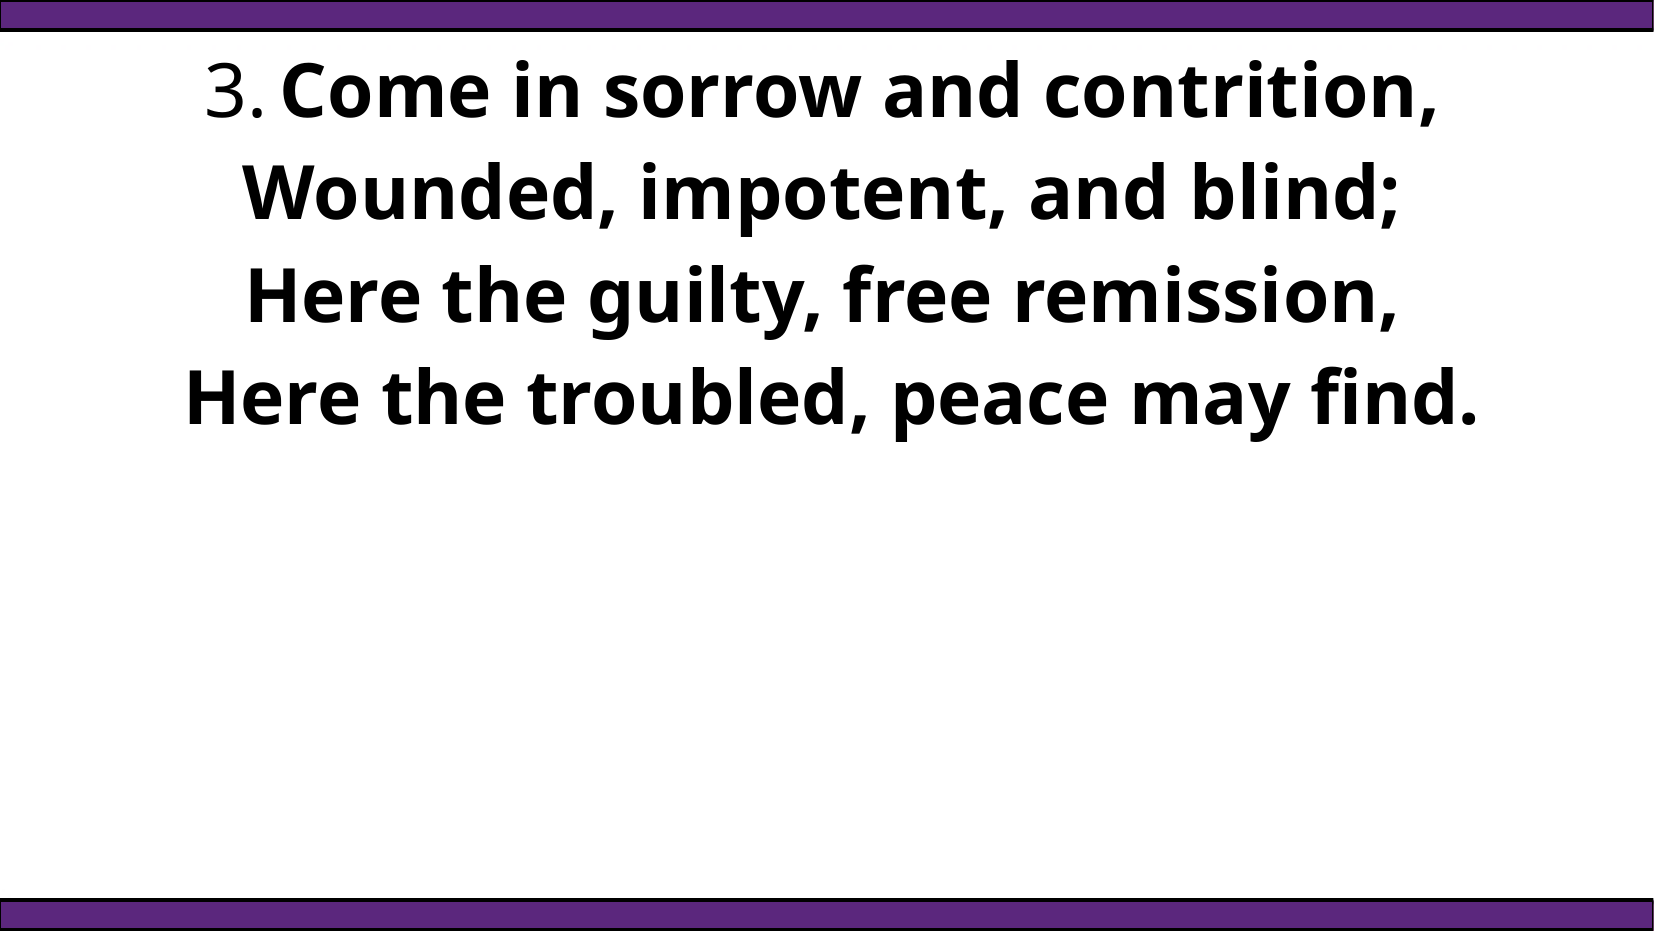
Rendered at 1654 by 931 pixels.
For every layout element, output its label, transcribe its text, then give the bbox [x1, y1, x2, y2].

text_box [0, 0, 1654, 31]
text_box 3. Come in sorrow and contrition, Wounded, impotent, and blind; Here the guilty, free remission, Here the troubled, peace may find. [90, 30, 1576, 445]
picture [0, 31, 1654, 900]
text_box [0, 900, 1654, 931]
